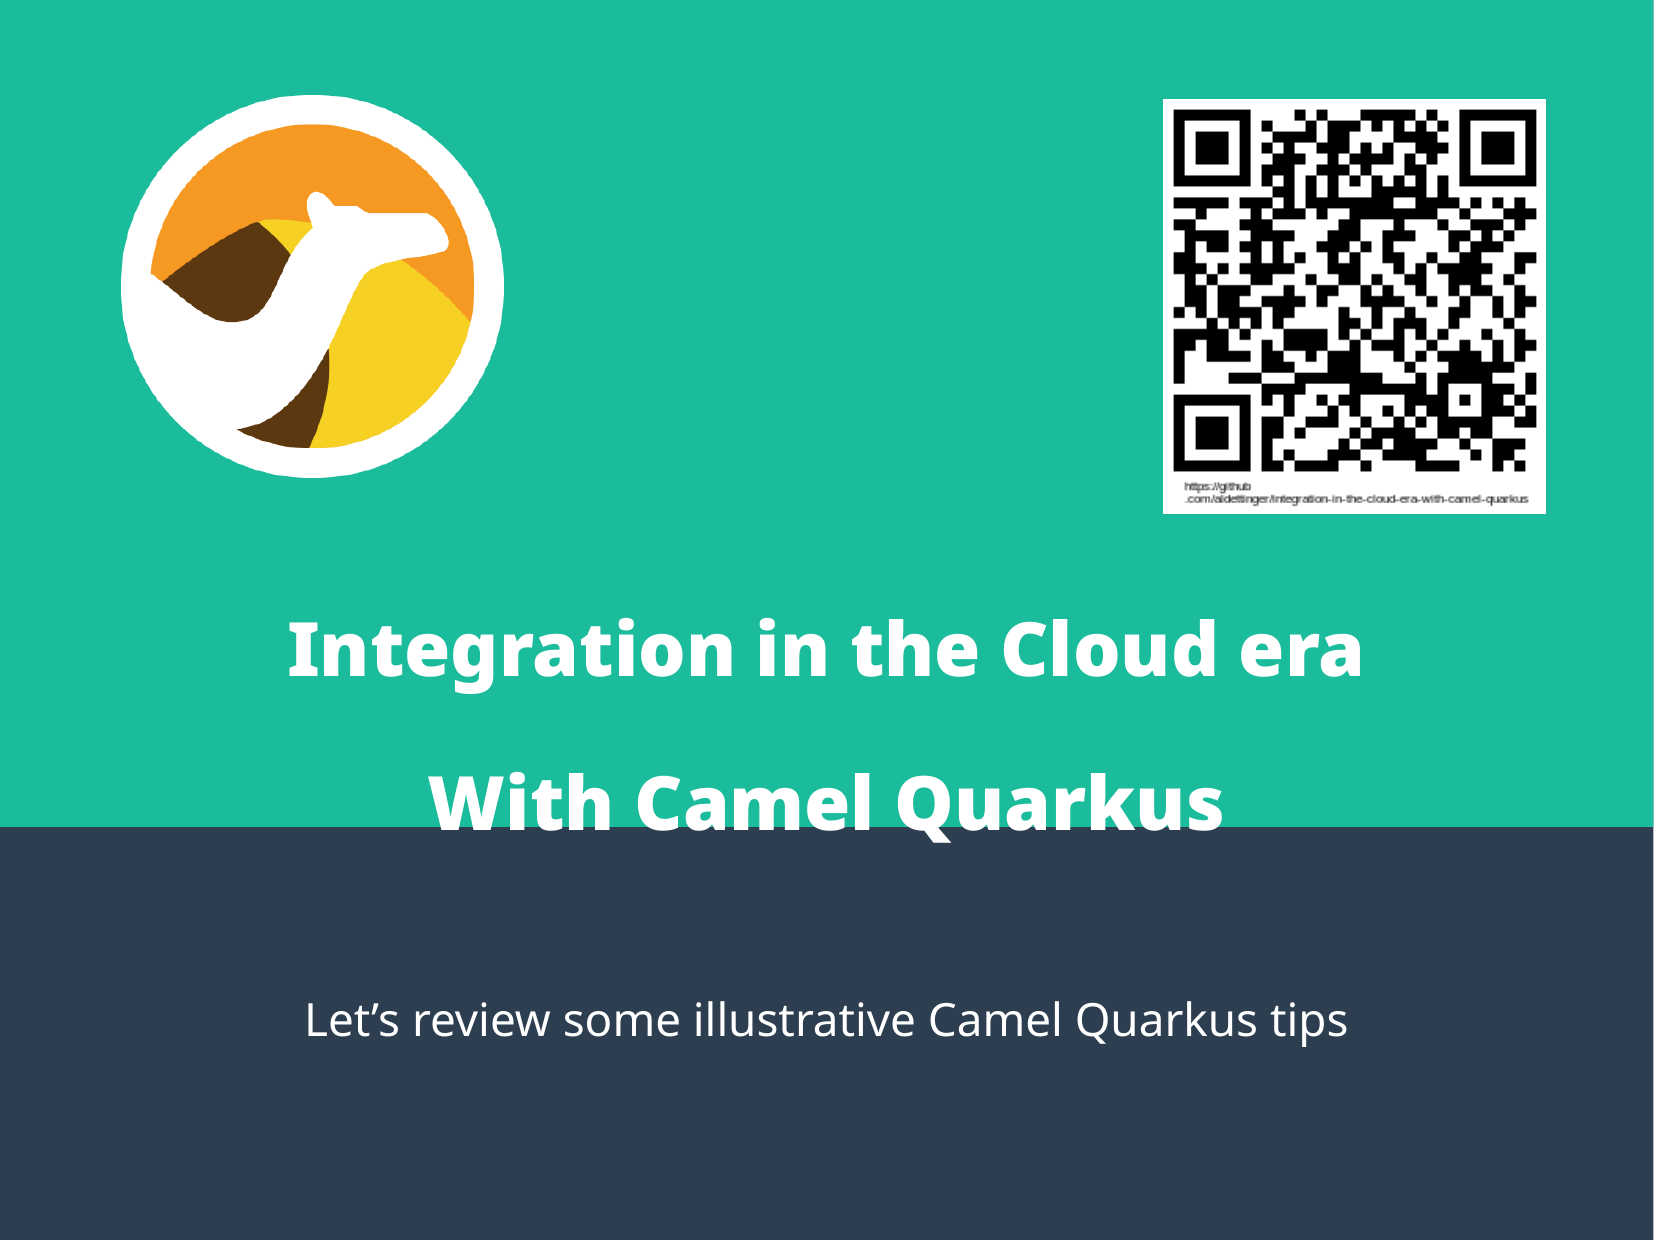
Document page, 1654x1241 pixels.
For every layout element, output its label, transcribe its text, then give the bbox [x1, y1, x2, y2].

picture [99, 73, 525, 499]
picture [1163, 99, 1546, 514]
title Integration in the Cloud era With Camel Quarkus [59, 589, 1595, 808]
subtitle Let’s review some illustrative Camel Quarkus tips [59, 856, 1595, 1182]
